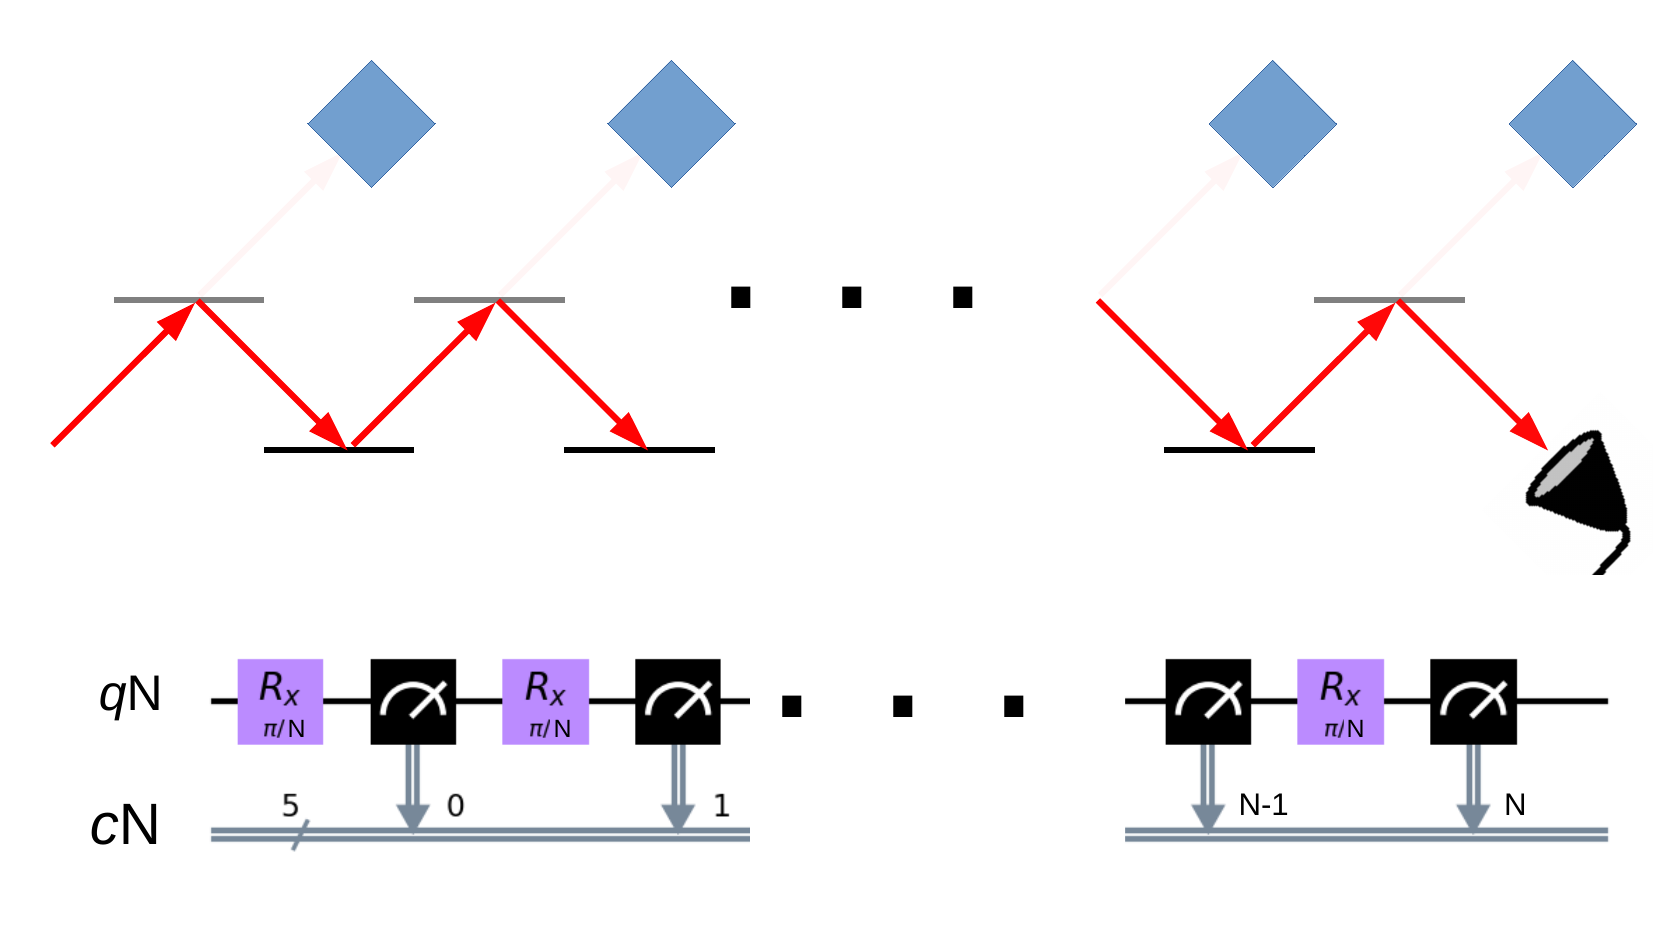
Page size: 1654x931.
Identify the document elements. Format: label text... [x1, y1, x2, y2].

picture [0, 392, 1654, 931]
text_box . . . [750, 529, 1126, 886]
text_box cN [75, 784, 196, 865]
text_box N-1 [1223, 780, 1336, 865]
text_box qN [84, 657, 205, 728]
text_box N [538, 707, 587, 751]
text_box . . . [699, 120, 1030, 575]
text_box N [272, 707, 321, 751]
text_box [1509, 60, 1637, 188]
text_box N [1331, 707, 1380, 751]
text_box [1209, 60, 1337, 188]
text_box N [1489, 780, 1550, 830]
text_box [307, 60, 436, 188]
text_box [607, 60, 732, 188]
